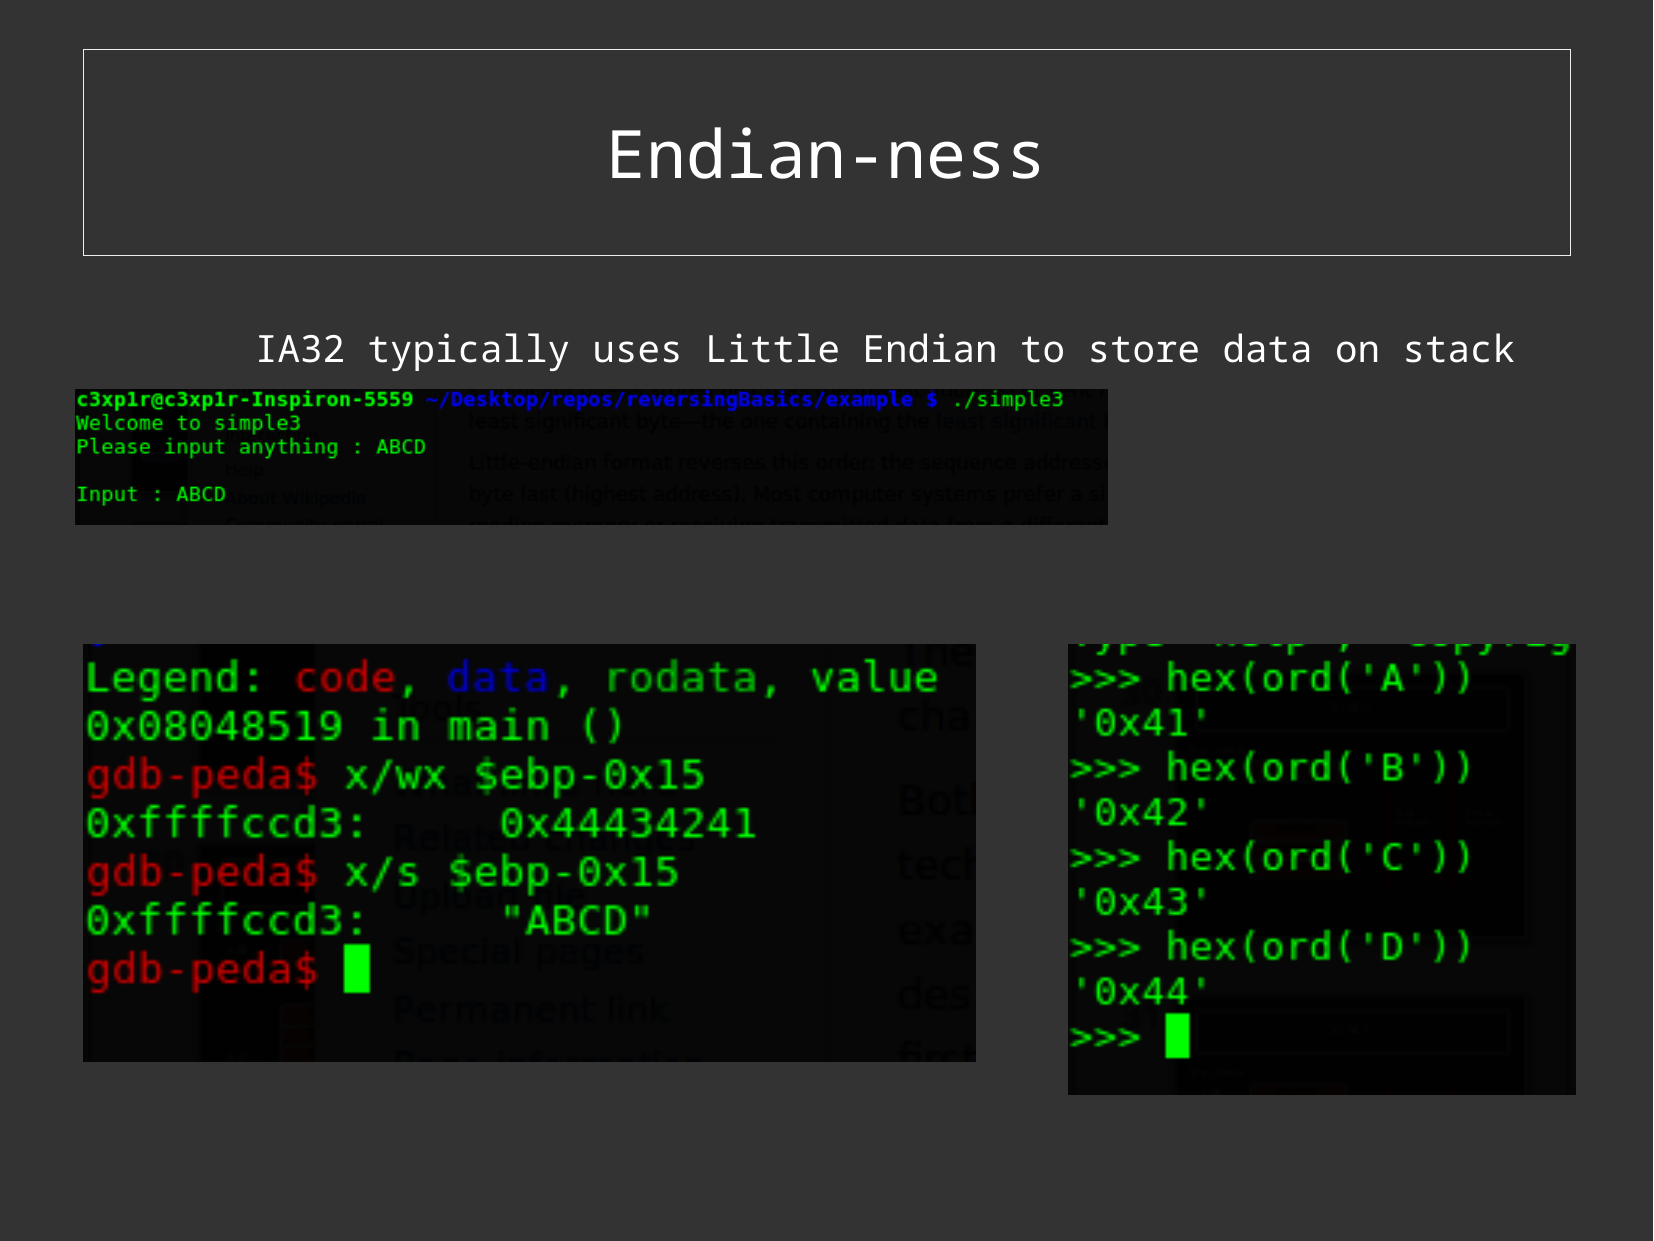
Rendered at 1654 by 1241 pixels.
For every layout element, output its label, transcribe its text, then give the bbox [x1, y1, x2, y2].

picture [75, 389, 1108, 525]
text_box Endian-ness [83, 49, 1571, 256]
text_box IA32 typically uses Little Endian to store data on stack [240, 315, 1321, 368]
picture [1068, 644, 1576, 1096]
picture [83, 644, 976, 1062]
